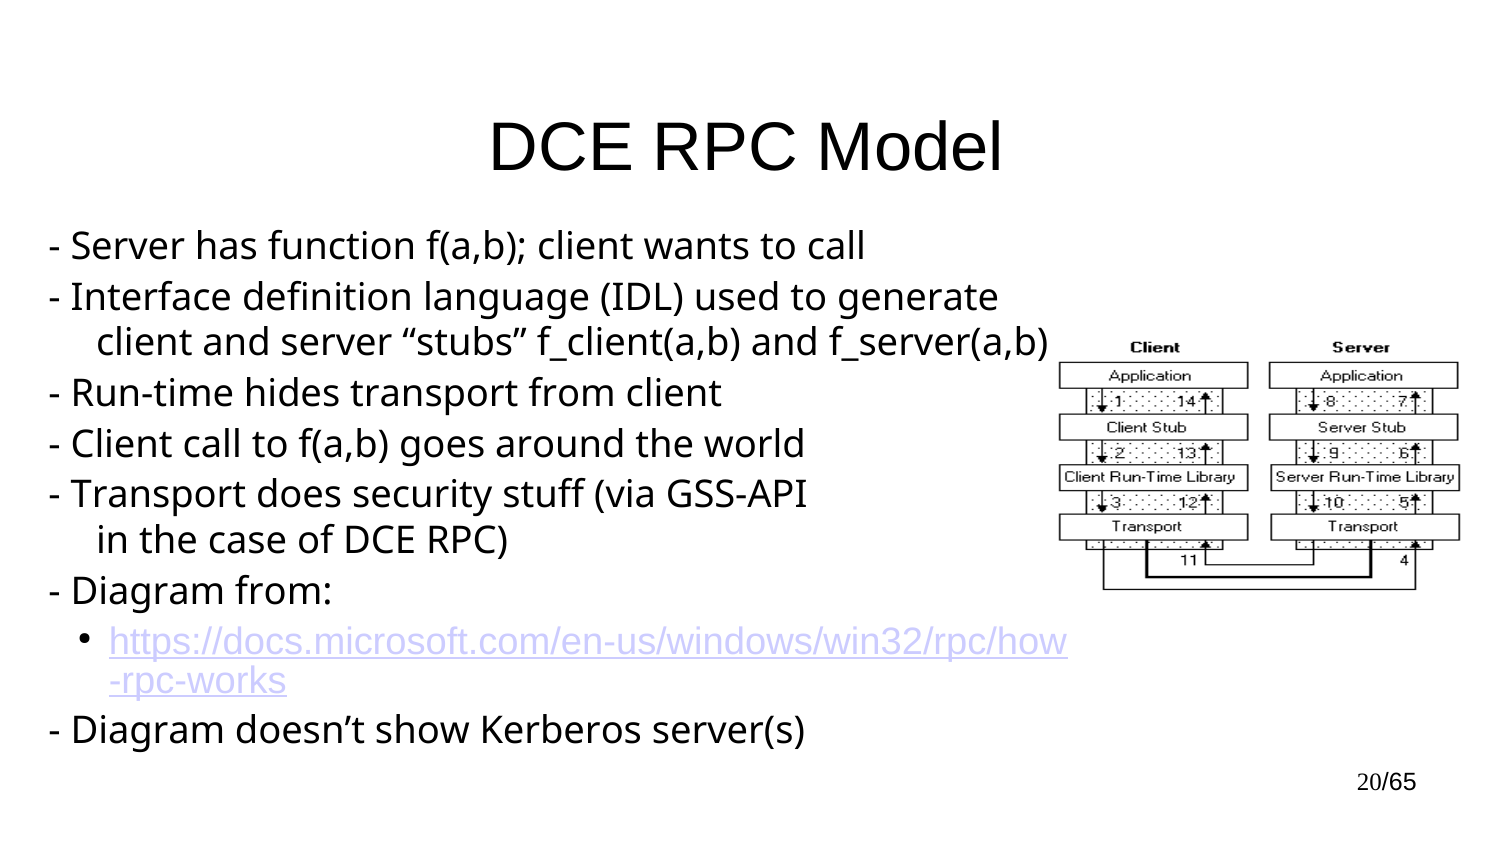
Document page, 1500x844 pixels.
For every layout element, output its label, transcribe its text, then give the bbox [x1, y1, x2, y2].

title DCE RPC Model [112, 74, 1381, 211]
list - Server has function f(a,b); client wants to call - Interface definition language (IDL) used to generate client and server “stubs” f_client(a,b) and f_server(a,b) - Run-time hides transport from client - Client call to f(a,b) goes around the world - Transport does security stuff (via GSS-API in the case of DCE RPC) - Diagram from: https://docs.microsoft.com/en-us/windows/win32/rpc/how-rpc-works - Diagram doesn’t show Kerberos server(s) [47, 221, 1069, 723]
picture [1053, 336, 1465, 596]
